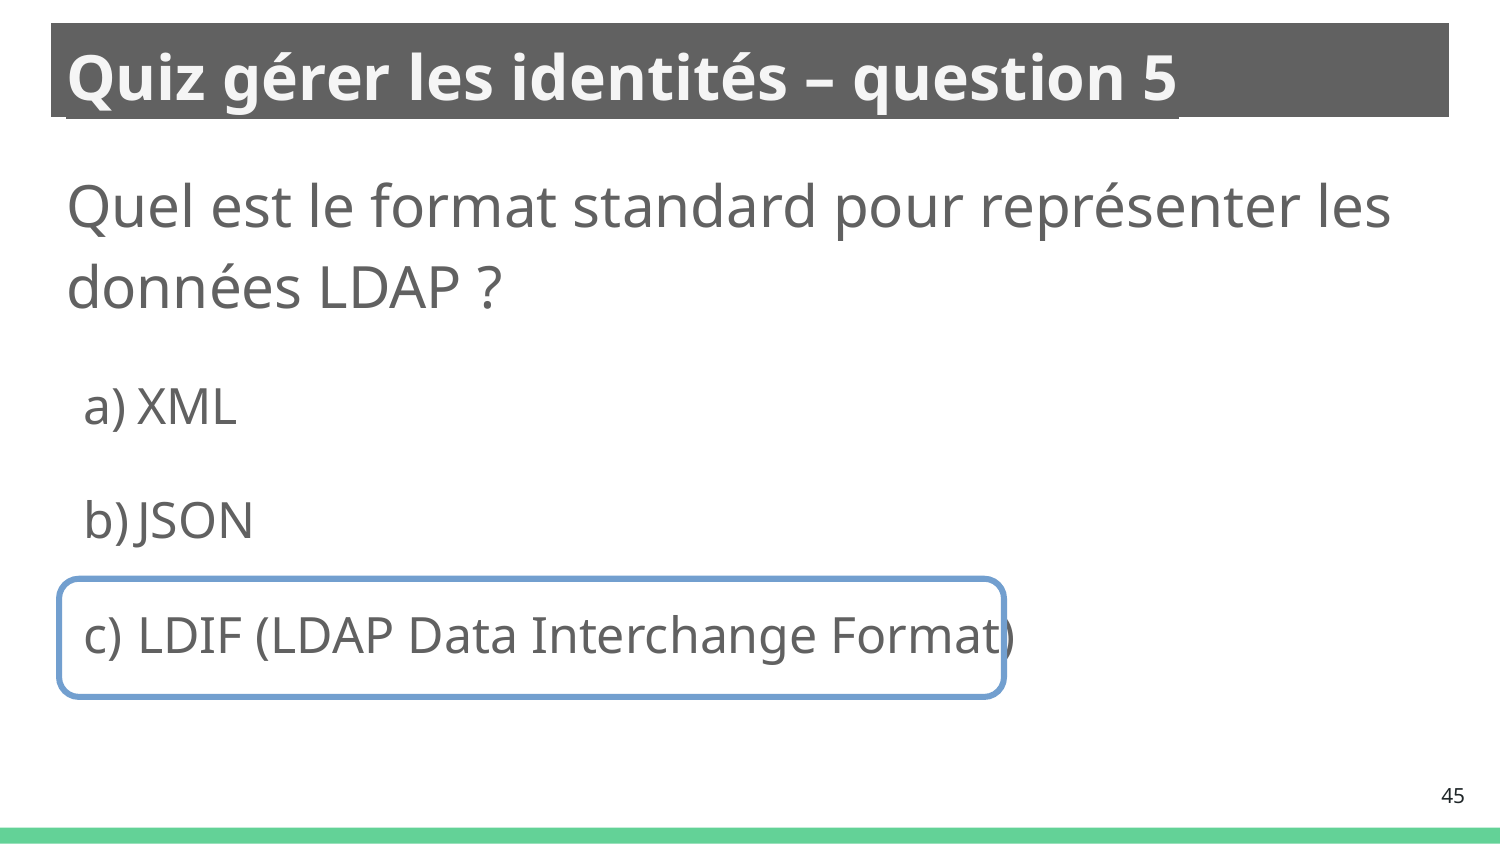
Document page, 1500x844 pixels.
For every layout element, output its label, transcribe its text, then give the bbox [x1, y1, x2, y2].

list Quel est le format standard pour représenter les données LDAP ? XML JSON LDIF (LDAP Data Interchange Format) [63, 582, 1000, 679]
slide_number <numéro> [1389, 764, 1480, 830]
title Quiz gérer les identités – question 5 [51, 23, 1449, 117]
list Quel est le format standard pour représenter les données LDAP ? XML JSON LDIF (LDAP Data Interchange Format) [51, 144, 1477, 679]
